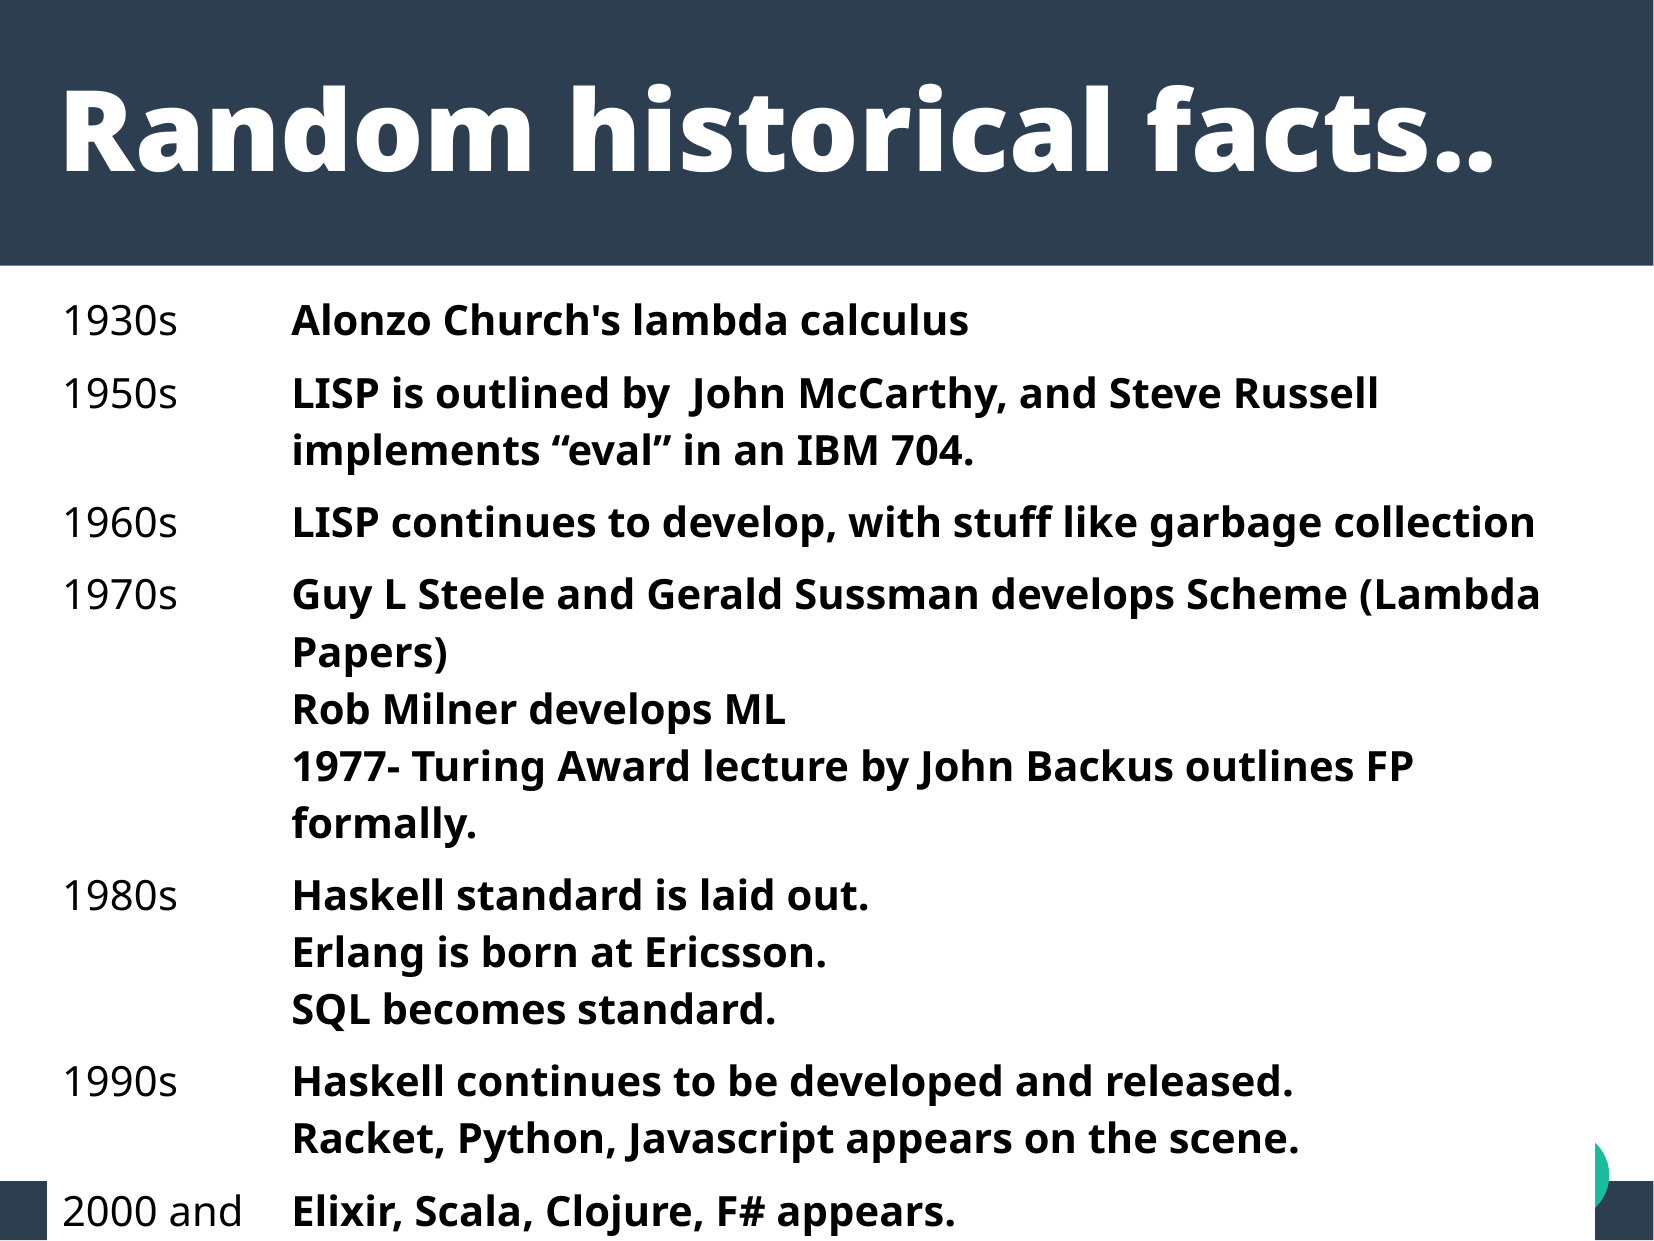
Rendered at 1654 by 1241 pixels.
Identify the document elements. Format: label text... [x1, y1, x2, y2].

table_cell 1980s [48, 859, 276, 1044]
table_cell Guy L Steele and Gerald Sussman develops Scheme (Lambda Papers) Rob Milner develops ML 1977- Turing Award lecture by John Backus outlines FP formally. [277, 559, 1594, 858]
table_header 1930s [48, 284, 276, 356]
title Random historical facts.. [59, 49, 1595, 207]
table_header Alonzo Church's lambda calculus [277, 284, 1594, 356]
table_cell 1960s [48, 486, 276, 558]
table_cell LISP continues to develop, with stuff like garbage collection [277, 486, 1594, 558]
table_cell Elixir, Scala, Clojure, F# appears. C# 3.0, Java 8, PHP add stuff like first class functions, lambdas and so on. Even C++ 11. [277, 1175, 1594, 1241]
table_cell 1970s [48, 559, 276, 858]
table_cell Haskell continues to be developed and released. Racket, Python, Javascript appears on the scene. [277, 1045, 1594, 1174]
table_cell 1950s [48, 357, 276, 485]
table_cell LISP is outlined by John McCarthy, and Steve Russell implements “eval” in an IBM 704. [277, 357, 1594, 485]
table_cell 2000 and later [48, 1175, 276, 1241]
table_cell Haskell standard is laid out. Erlang is born at Ericsson. SQL becomes standard. [277, 859, 1594, 1044]
table_cell 1990s [48, 1045, 276, 1174]
